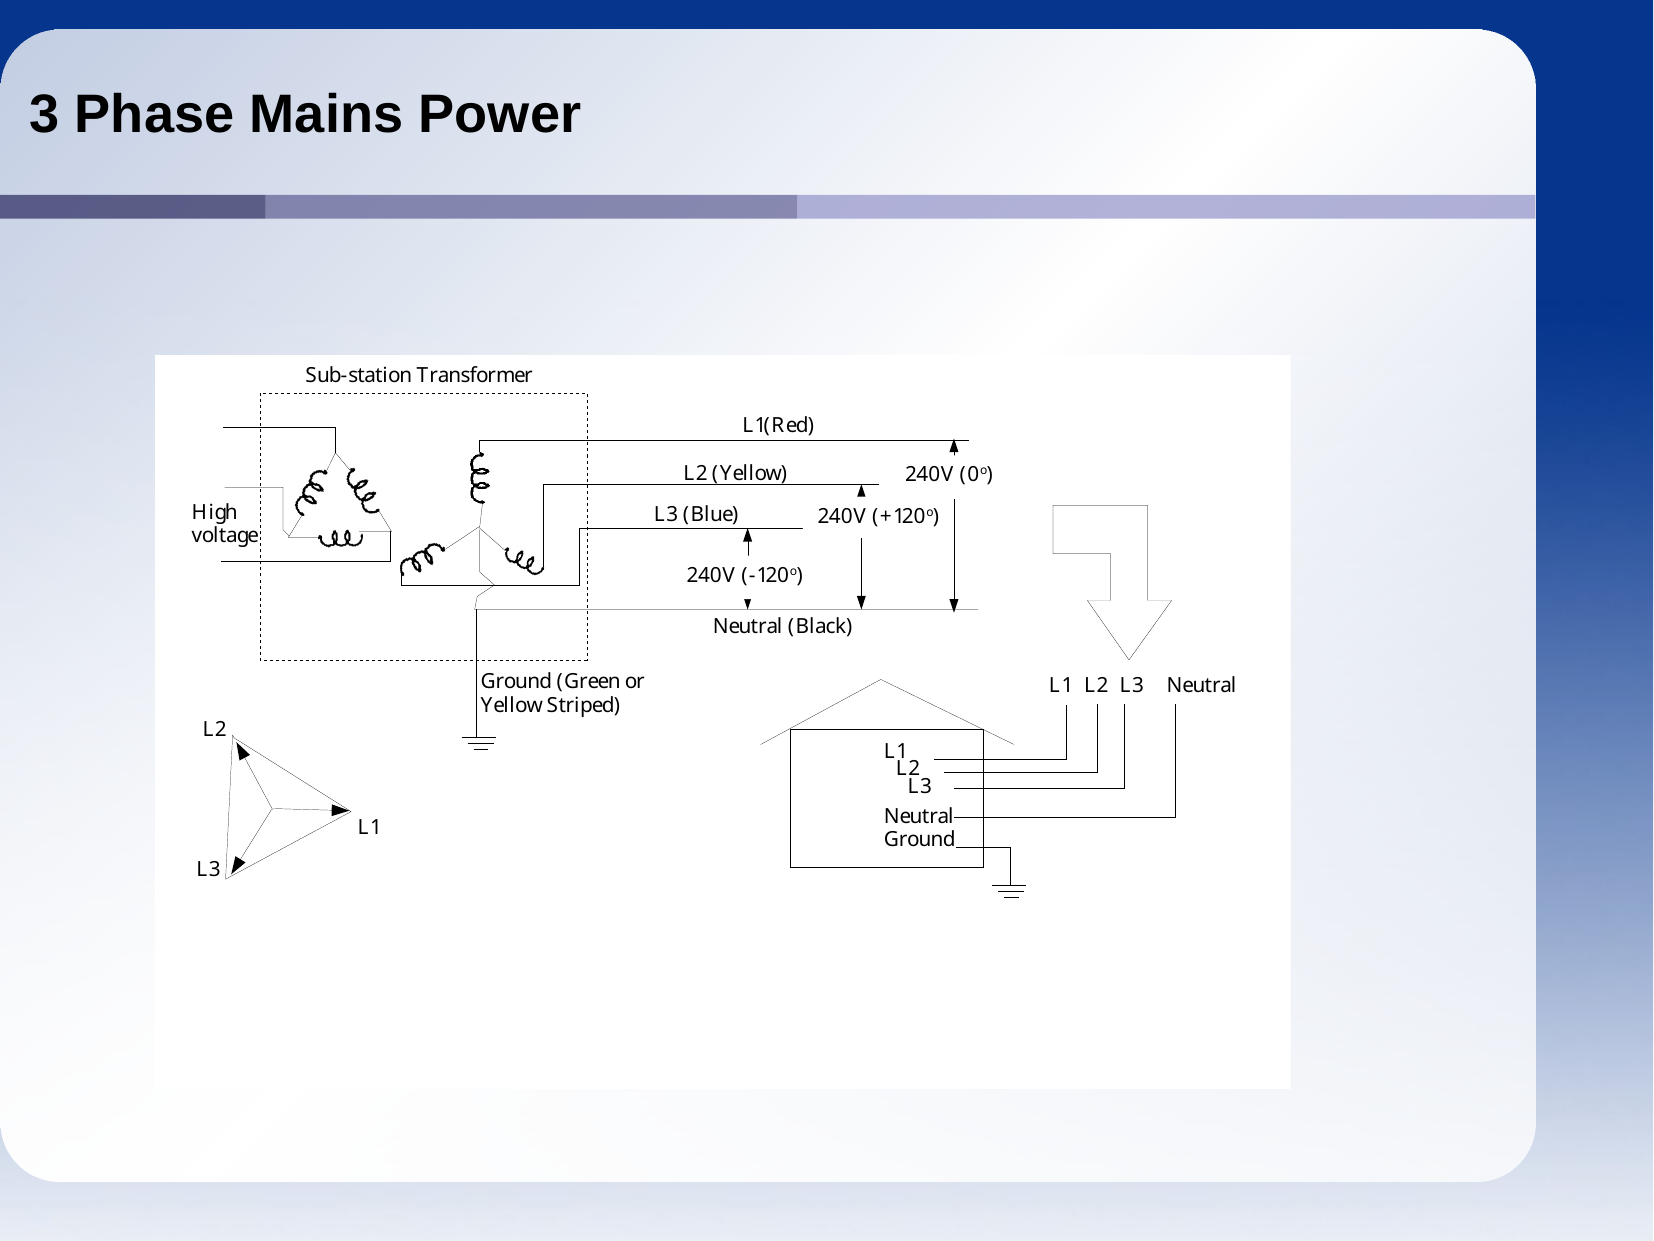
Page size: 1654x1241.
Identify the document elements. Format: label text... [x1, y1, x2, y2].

chart [154, 354, 1291, 1090]
title 3 Phase Mains Power [29, 49, 1506, 178]
picture [0, 0, 1654, 1241]
